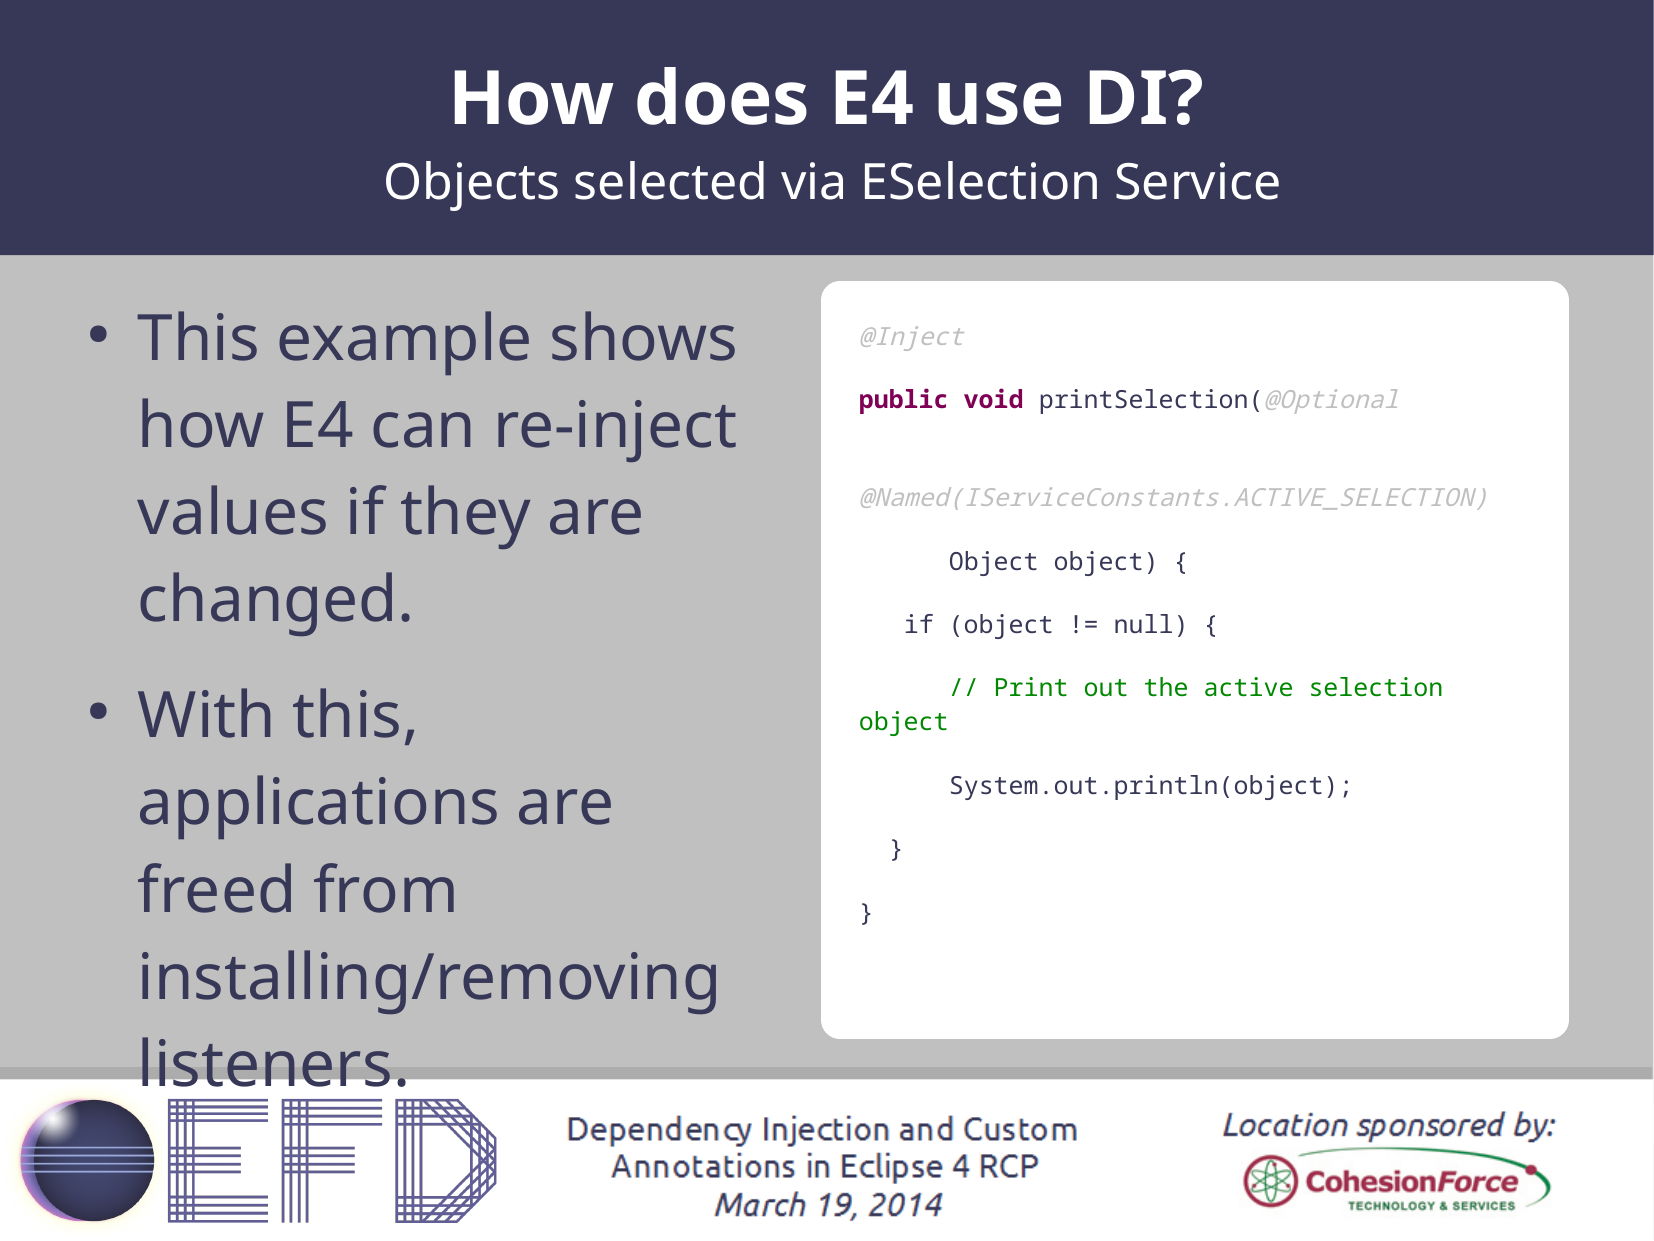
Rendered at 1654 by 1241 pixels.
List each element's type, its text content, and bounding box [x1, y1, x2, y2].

list This example shows how E4 can re-inject values if they are changed. With this, applications are freed from installing/removing listeners. [69, 291, 781, 1111]
picture [0, 1079, 497, 1241]
list @Inject public void printSelection(@Optional @Named(IServiceConstants.ACTIVE_SELECTION) Object object) { if (object != null) { // Print out the active selection object System.out.println(object); } } [840, 300, 1551, 1021]
picture [1110, 1104, 1654, 1241]
title How does E4 use DI? Objects selected via ESelection Service [82, 25, 1571, 233]
picture [549, 1082, 1105, 1241]
